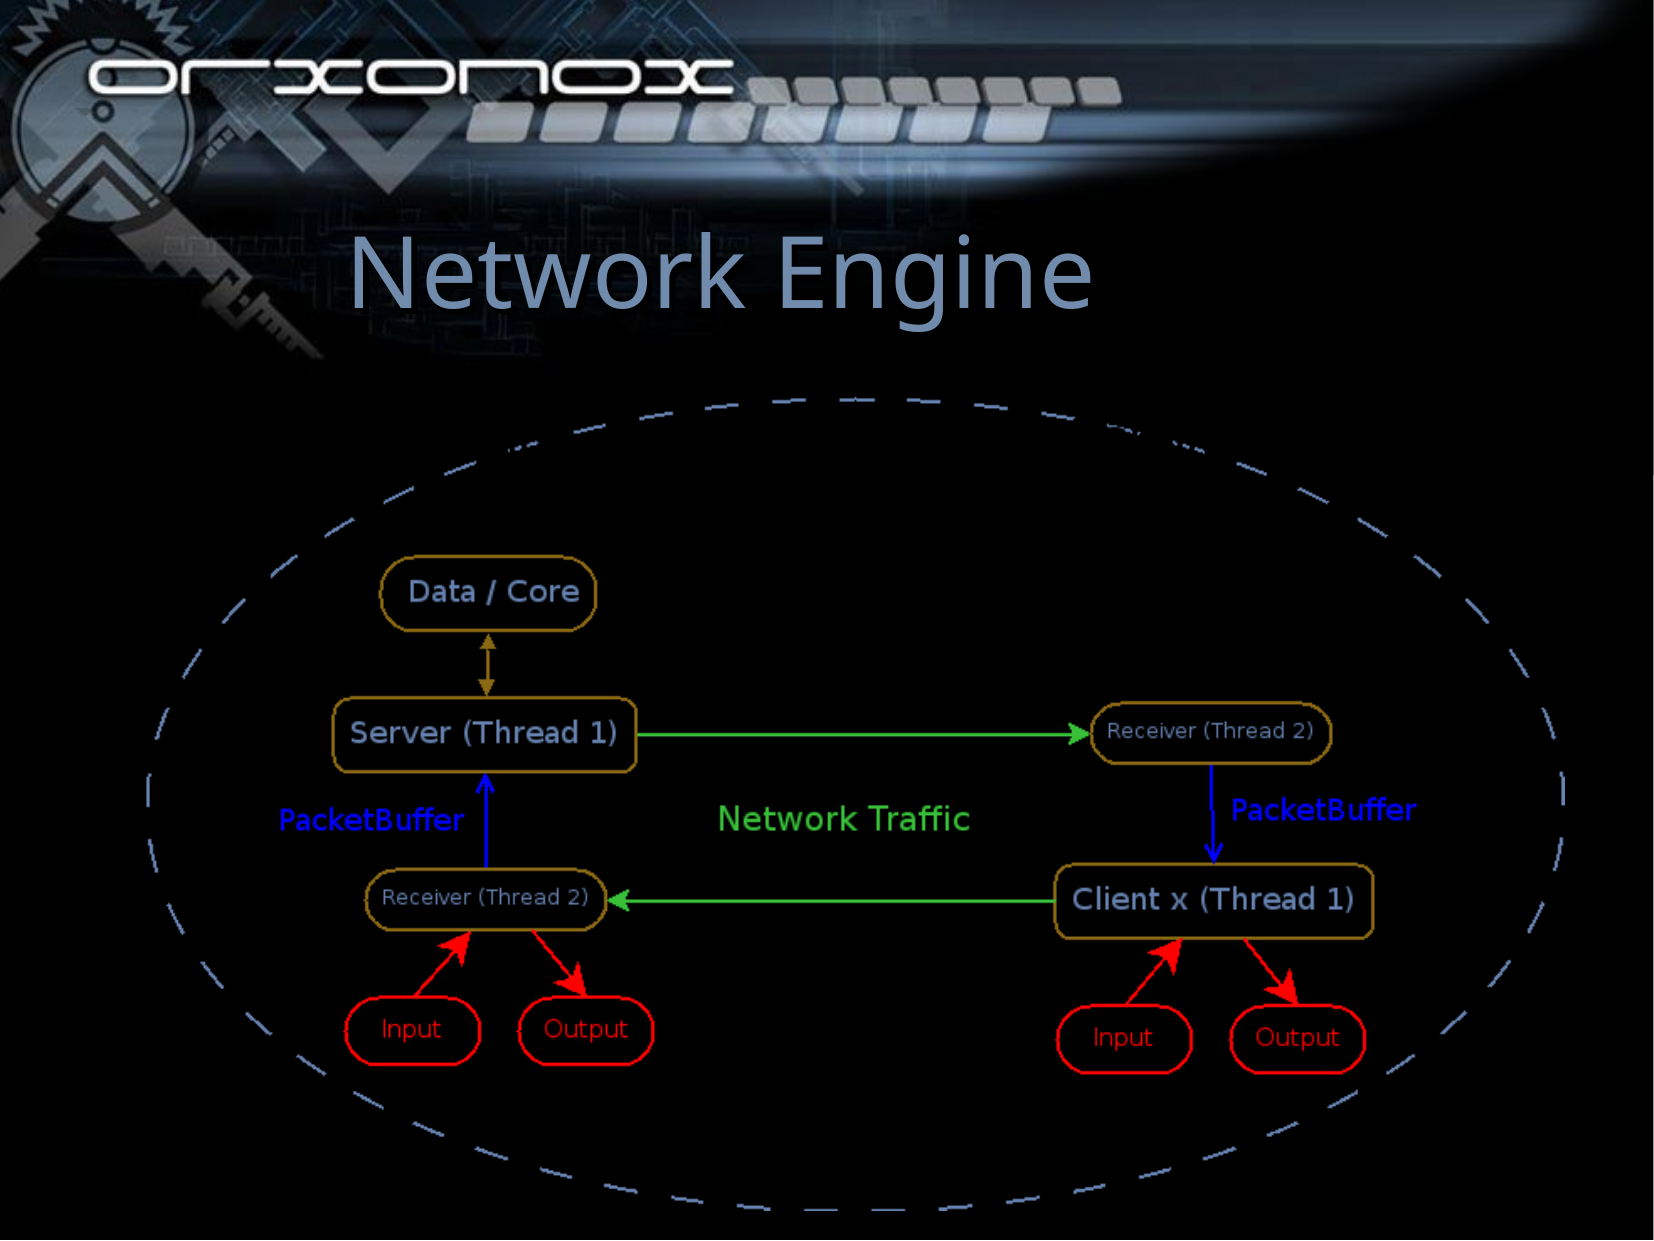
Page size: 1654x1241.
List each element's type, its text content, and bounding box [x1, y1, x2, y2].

picture [0, 0, 1654, 1211]
text_box Network Engine [330, 194, 1306, 322]
